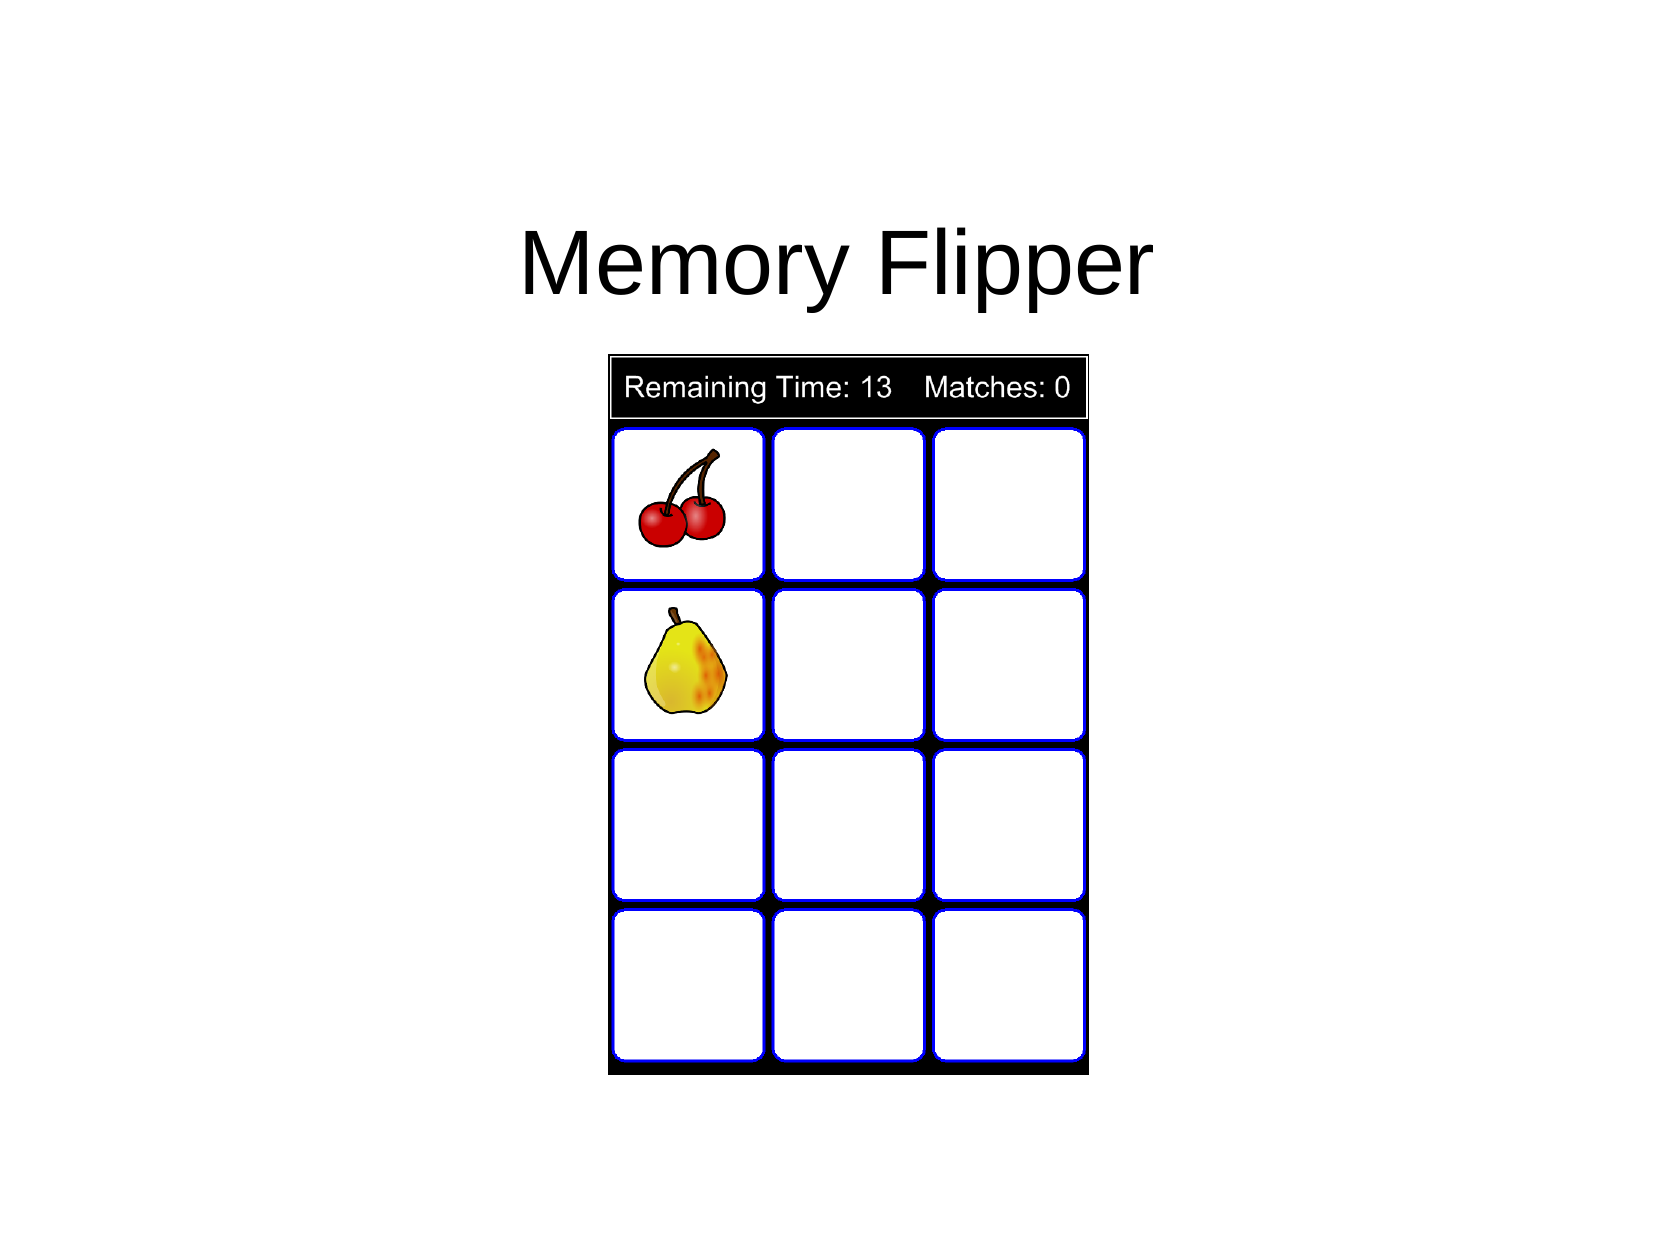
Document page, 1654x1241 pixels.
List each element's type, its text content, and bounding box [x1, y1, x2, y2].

title Memory Flipper [93, 211, 1582, 930]
picture [608, 354, 1089, 1075]
